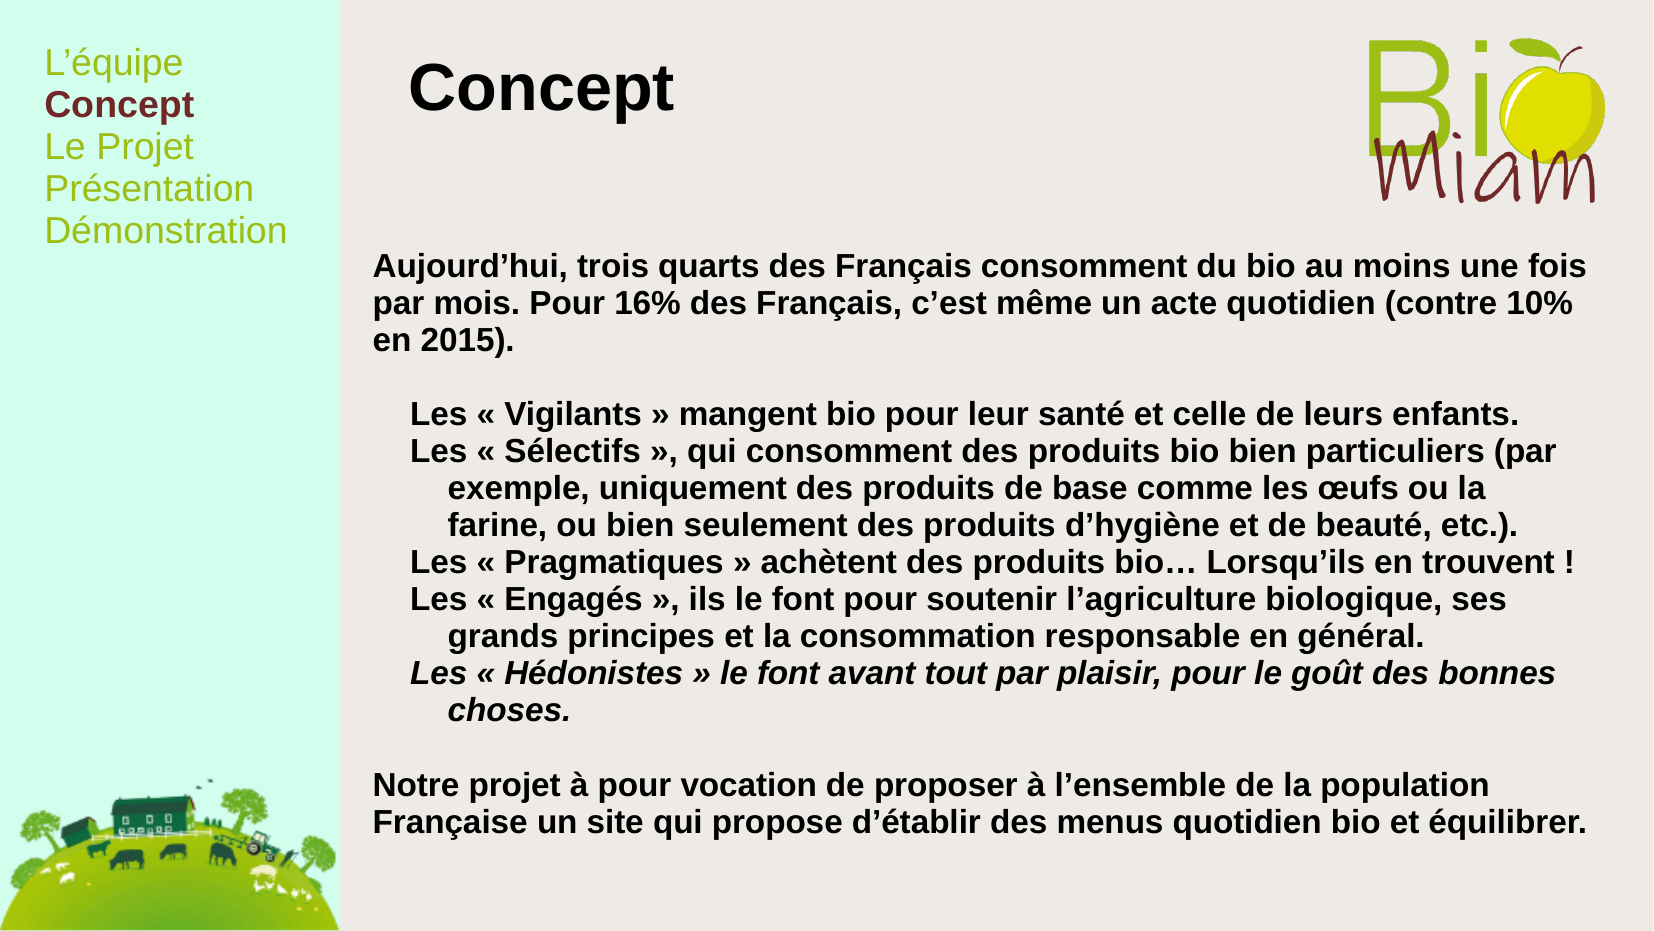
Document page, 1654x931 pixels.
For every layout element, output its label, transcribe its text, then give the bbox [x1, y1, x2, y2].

text_box Concept [393, 42, 1198, 133]
text_box L’équipe Concept Le Projet Présentation Démonstration [29, 34, 327, 348]
text_box Aujourd’hui, trois quarts des Français consomment du bio au moins une fois par mois. Pour 16% des Français, c’est même un acte quotidien (contre 10% en 2015). Les « Vigilants » mangent bio pour leur santé et celle de leurs enfants. Les « Sélectifs », qui consomment des produits bio bien particuliers (par exemple, uniquement des produits de base comme les œufs ou la farine, ou bien seulement des produits d’hygiène et de beauté, etc.). Les « Pragmatiques » achètent des produits bio… Lorsqu’ils en trouvent ! Les « Engagés », ils le font pour soutenir l’agriculture biologique, ses grands principes et la consommation responsable en général. Les « Hédonistes » le font avant tout par plaisir, pour le goût des bonnes choses. Notre projet à pour vocation de proposer à l’ensemble de la population Française un site qui propose d’établir des menus quotidien bio et équilibrer. [372, 206, 1595, 841]
picture [0, 0, 1654, 931]
